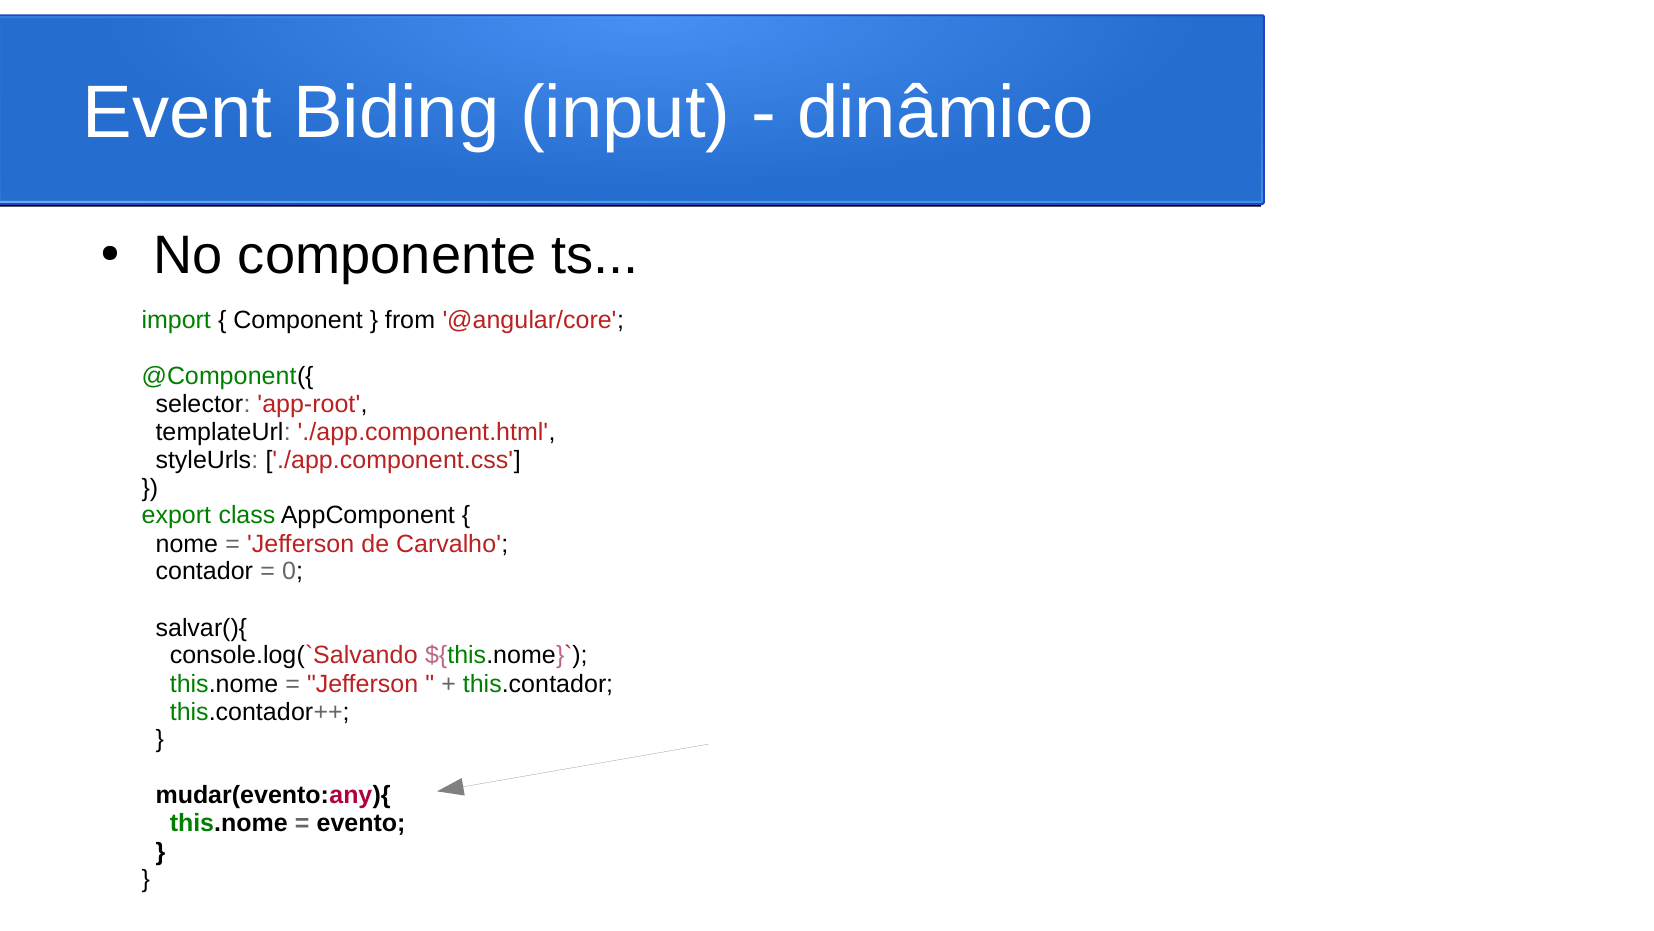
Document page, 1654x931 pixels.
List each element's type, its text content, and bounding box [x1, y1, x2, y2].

text_box import { Component } from '@angular/core'; @Component({ selector: 'app-root', templateUrl: './app.component.html', styleUrls: ['./app.component.css'] }) export class AppComponent { nome = 'Jefferson de Carvalho'; contador = 0; salvar(){ console.log(`Salvando ${this.nome}`); this.nome = "Jefferson " + this.contador; this.contador++; } mudar(evento:any){ this.nome = evento; } } [141, 305, 1453, 922]
list No componente ts... [82, 224, 1571, 764]
title Event Biding (input) - dinâmico [82, 35, 1235, 189]
